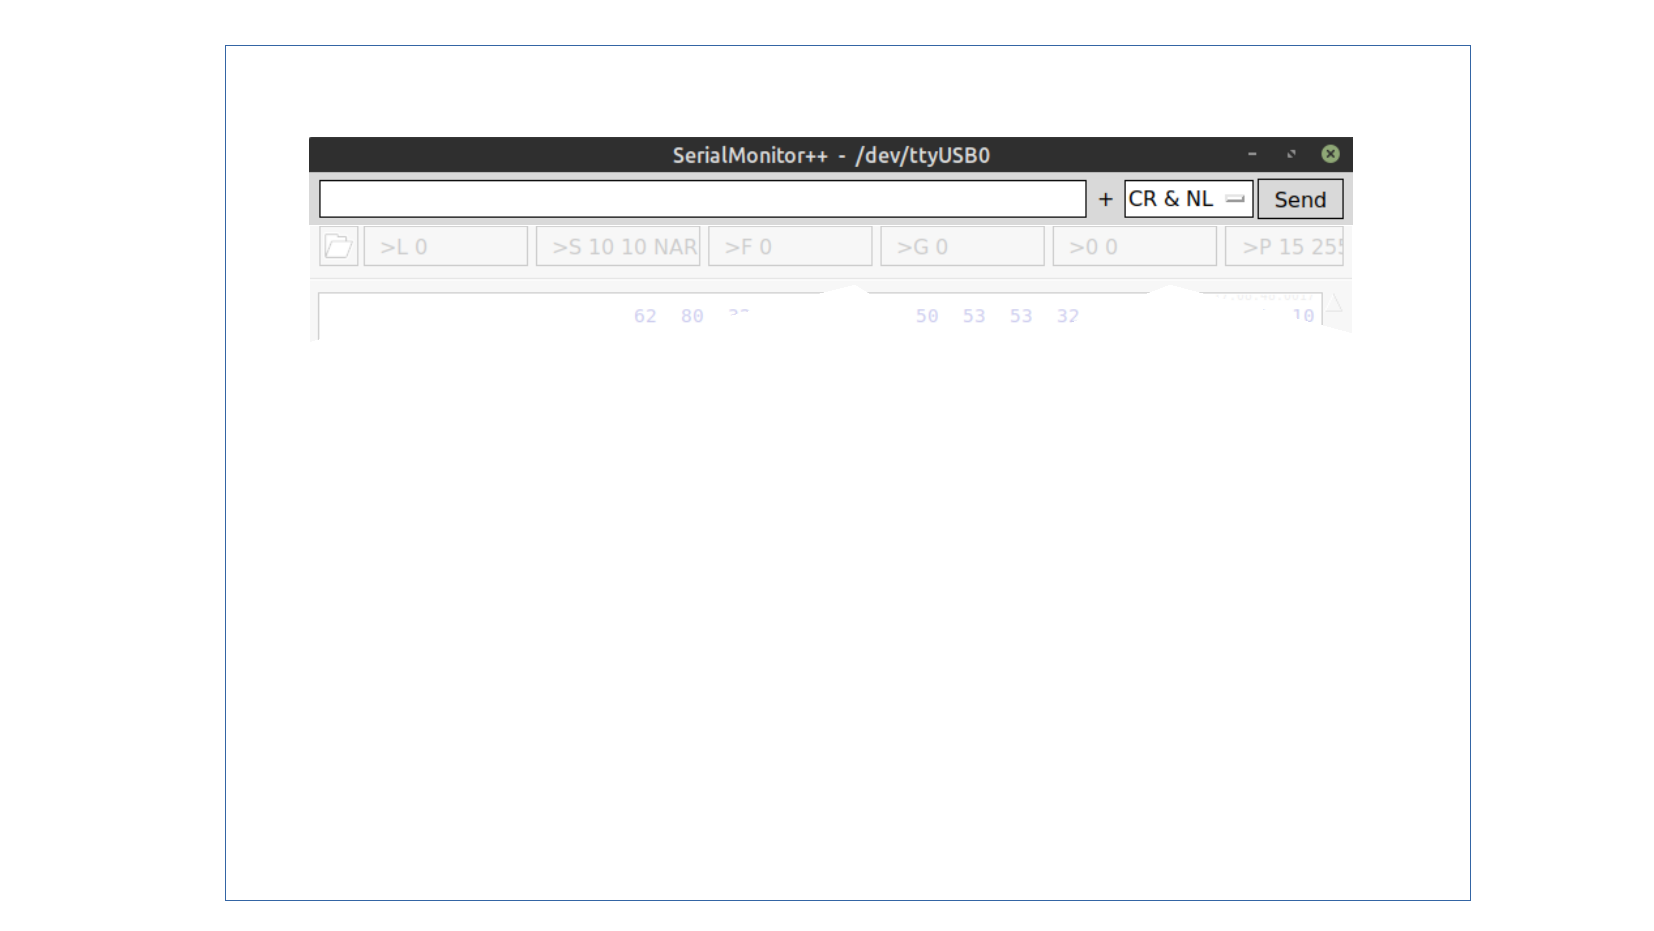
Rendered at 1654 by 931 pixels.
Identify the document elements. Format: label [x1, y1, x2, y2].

picture [309, 137, 1353, 225]
text_box [225, 45, 1471, 901]
